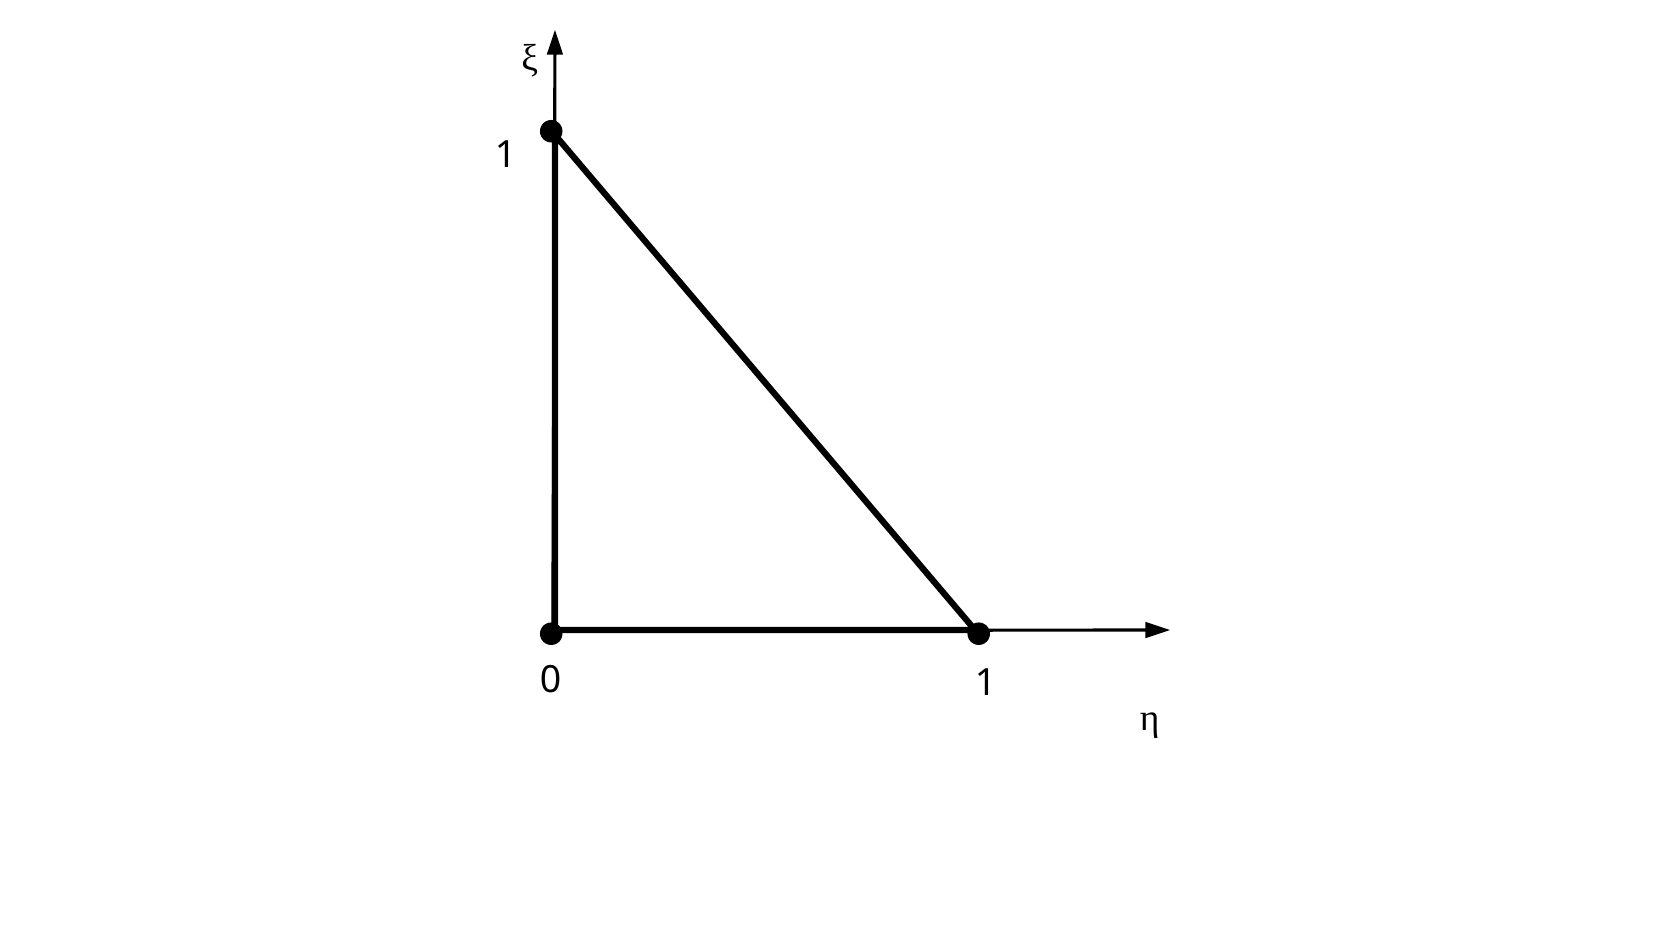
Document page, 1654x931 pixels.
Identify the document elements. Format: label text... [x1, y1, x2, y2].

text_box [557, 121, 563, 141]
text_box [555, 623, 562, 629]
text_box [539, 622, 563, 645]
text_box [969, 622, 989, 628]
text_box η [1125, 690, 1186, 747]
text_box [967, 632, 991, 646]
text_box [539, 119, 553, 143]
text_box 1 [960, 648, 1006, 717]
text_box ξ [506, 30, 553, 87]
text_box 0 [525, 645, 571, 714]
text_box 1 [480, 120, 526, 189]
